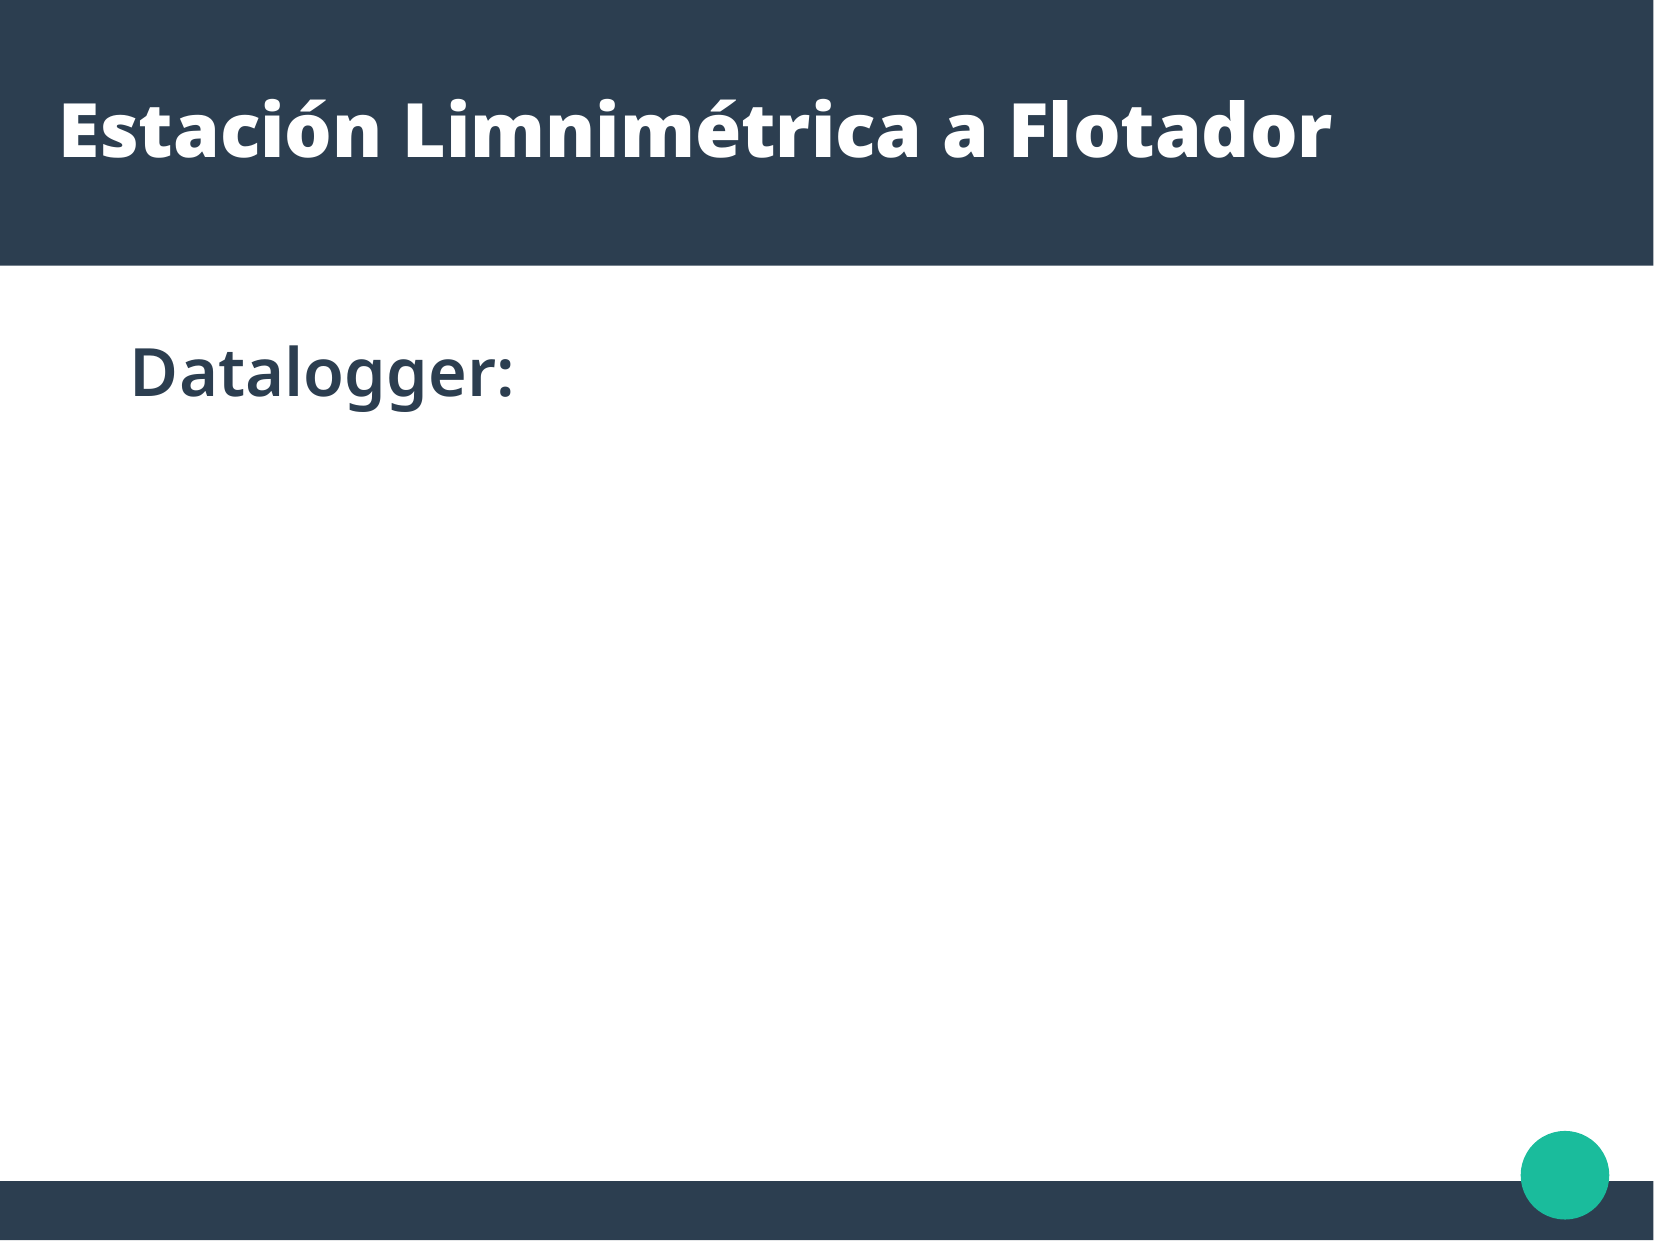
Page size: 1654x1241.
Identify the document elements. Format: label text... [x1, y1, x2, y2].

list Datalogger: [59, 324, 1595, 1152]
title Estación Limnimétrica a Flotador [59, 49, 1595, 207]
